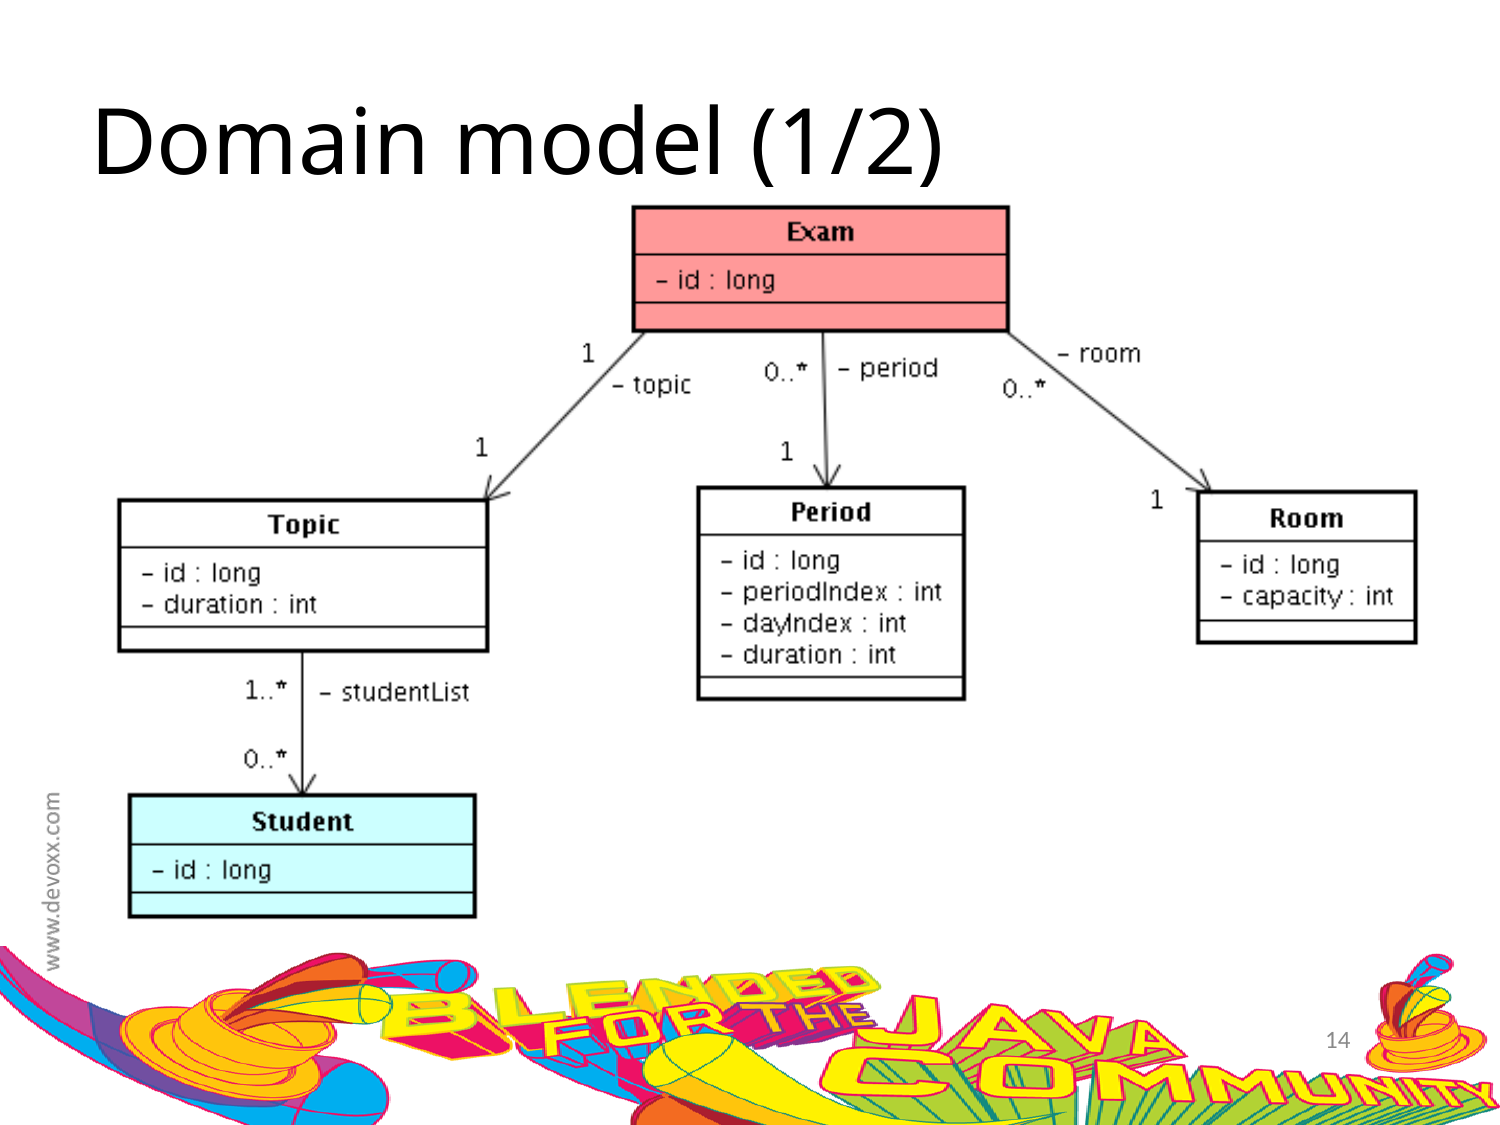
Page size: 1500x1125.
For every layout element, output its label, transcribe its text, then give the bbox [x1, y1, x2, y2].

picture [99, 187, 1437, 938]
title Domain model (1/2) [75, 45, 1426, 233]
picture [0, 757, 1500, 1125]
